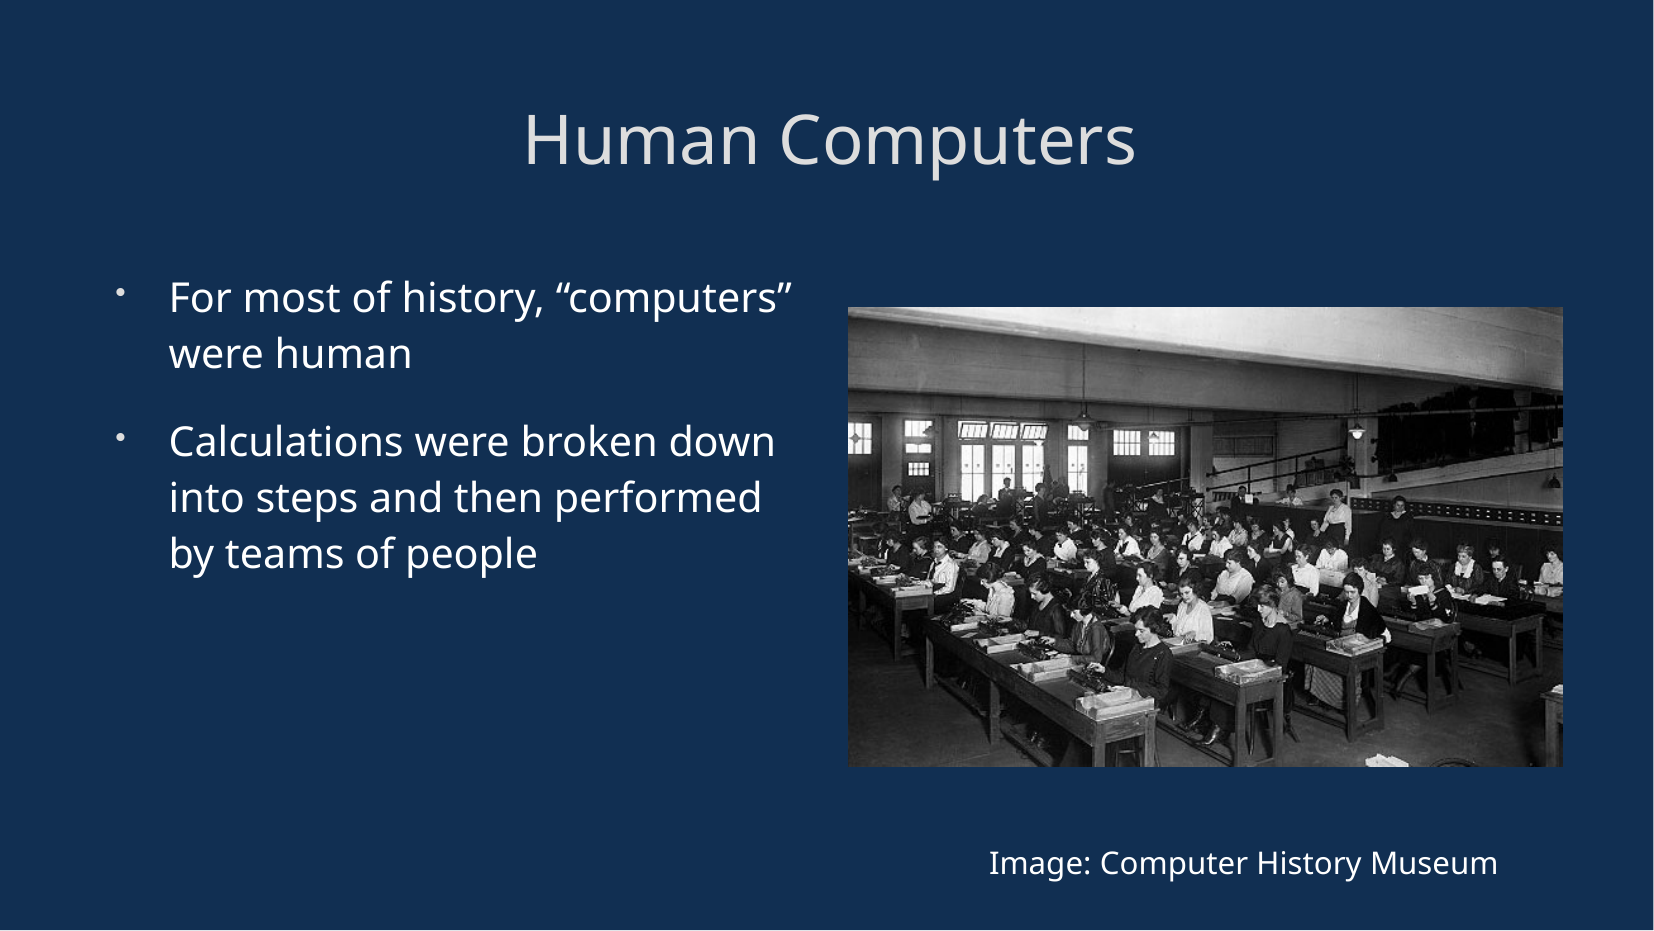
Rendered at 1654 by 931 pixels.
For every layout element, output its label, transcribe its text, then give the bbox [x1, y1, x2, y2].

title Human Computers [97, 56, 1563, 220]
picture [848, 307, 1563, 767]
text_box Image: Computer History Museum [974, 833, 1477, 886]
list For most of history, “computers” were human Calculations were broken down into steps and then performed by teams of people [97, 268, 813, 806]
